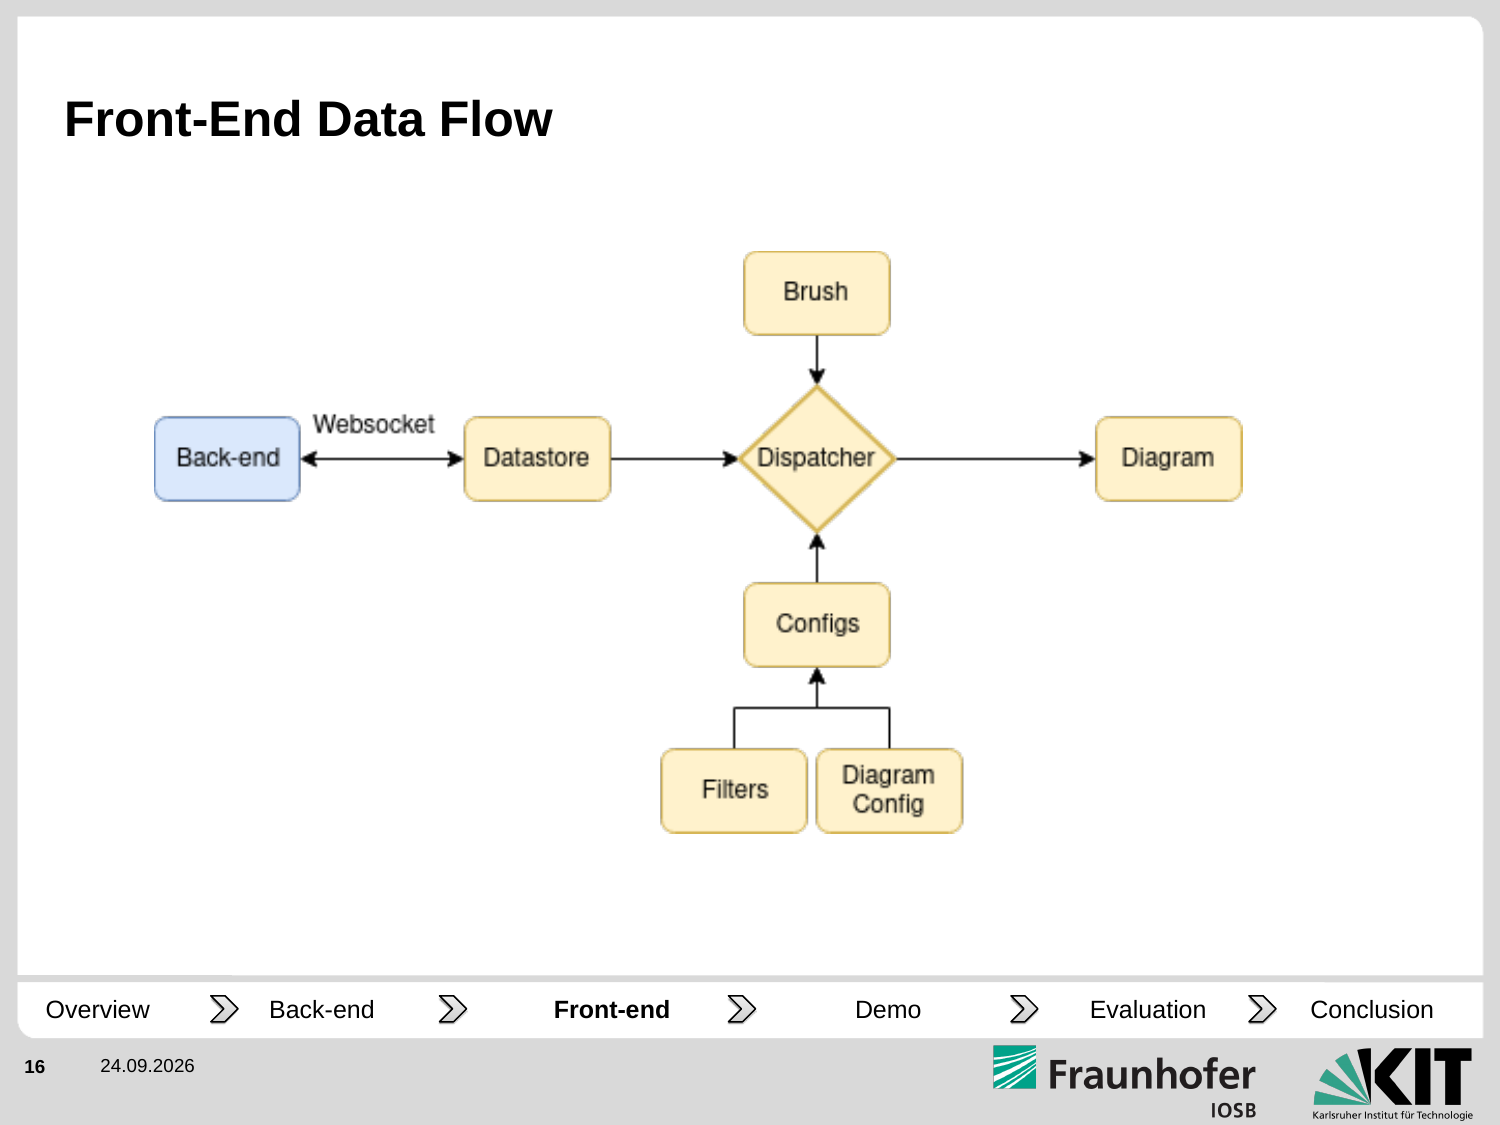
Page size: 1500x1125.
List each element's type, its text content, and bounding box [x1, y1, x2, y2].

text_box Front-end [539, 986, 686, 1031]
picture [0, 0, 1500, 1125]
title Front-End Data Flow [64, 54, 1198, 147]
text_box [1010, 995, 1038, 1022]
text_box Evaluation [1075, 986, 1222, 1031]
text_box [728, 995, 756, 1022]
text_box Overview [30, 986, 194, 1031]
text_box Back-end [254, 986, 418, 1031]
text_box [1248, 995, 1277, 1022]
text_box Conclusion [1295, 986, 1500, 1031]
text_box [439, 995, 467, 1022]
text_box 17.04.2019 [100, 1053, 272, 1113]
text_box [210, 995, 238, 1022]
text_box Demo [840, 986, 937, 1031]
